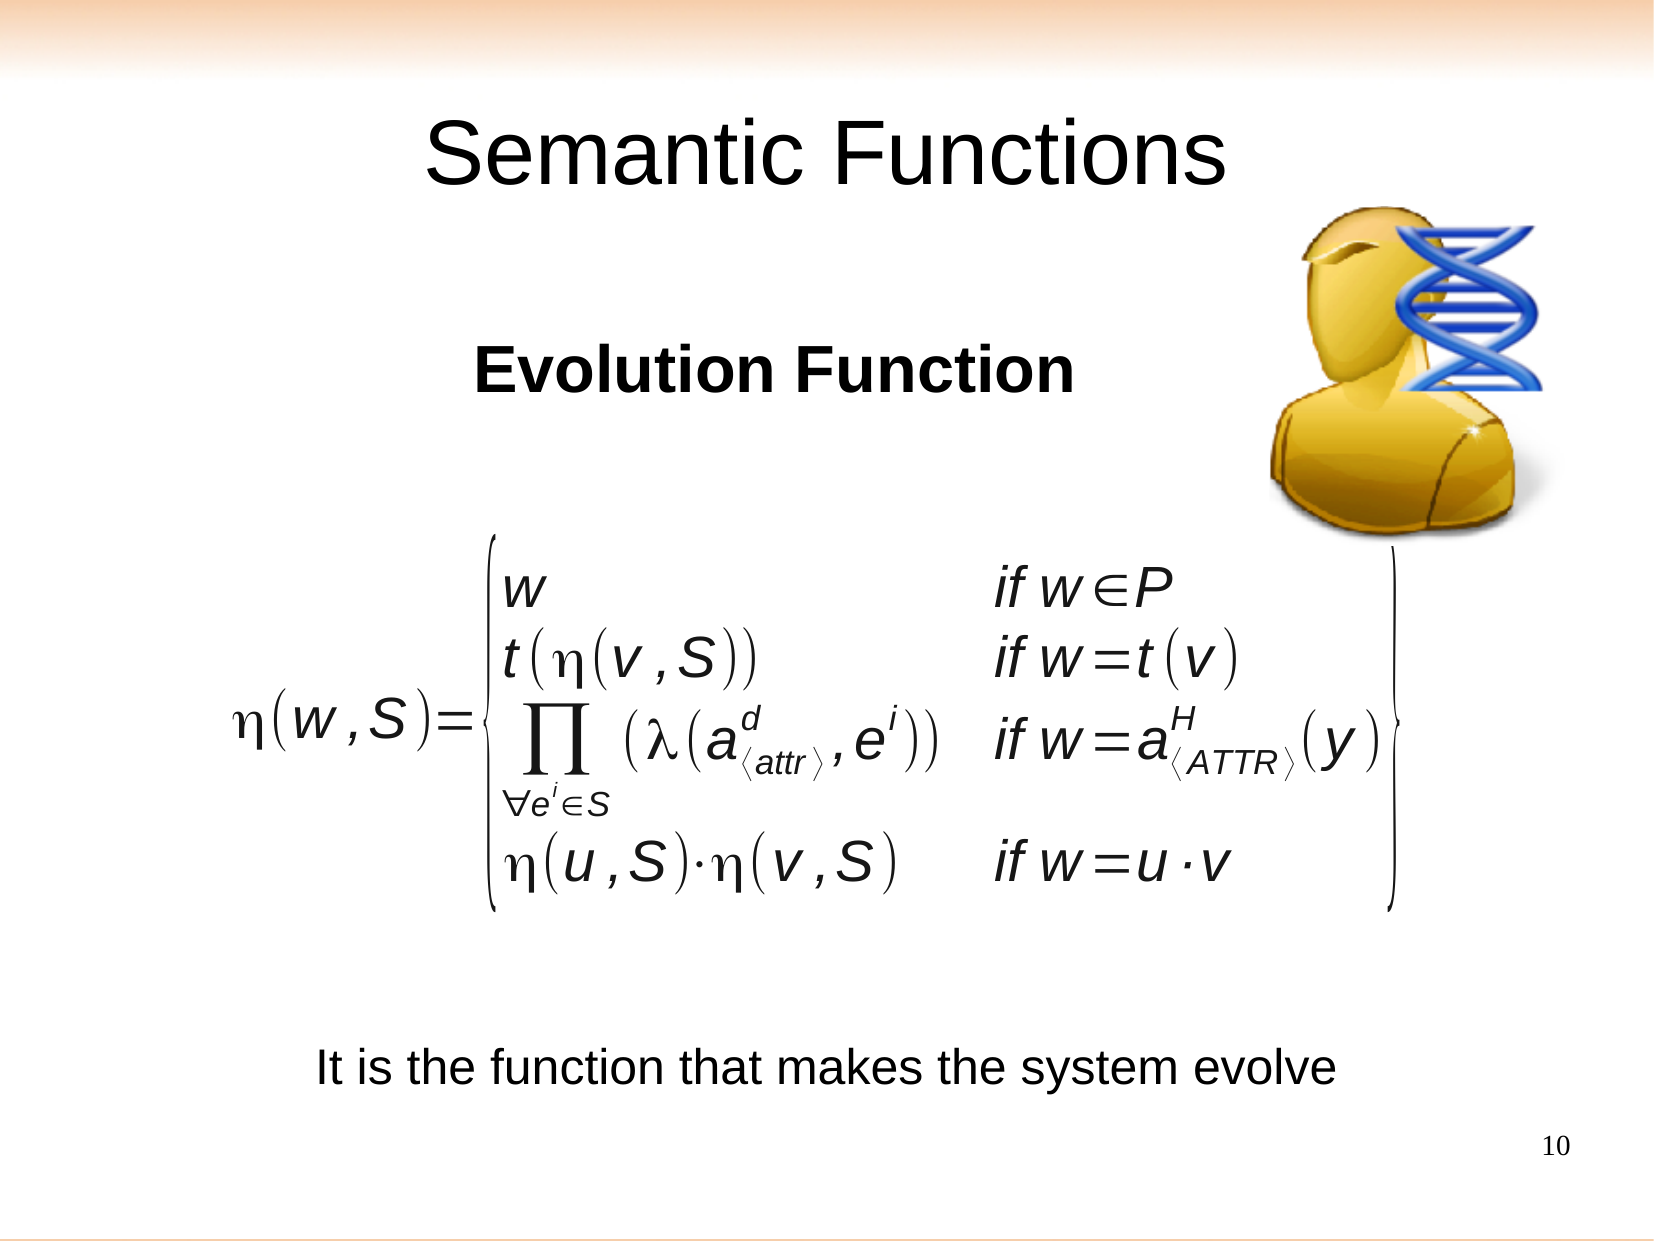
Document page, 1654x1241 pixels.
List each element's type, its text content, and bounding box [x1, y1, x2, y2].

text_box It is the function that makes the system evolve [295, 1003, 1359, 1075]
chart [224, 531, 1413, 916]
text_box Evolution Function [458, 324, 1093, 415]
title Semantic Functions [82, 49, 1571, 257]
picture [0, 0, 1654, 1241]
